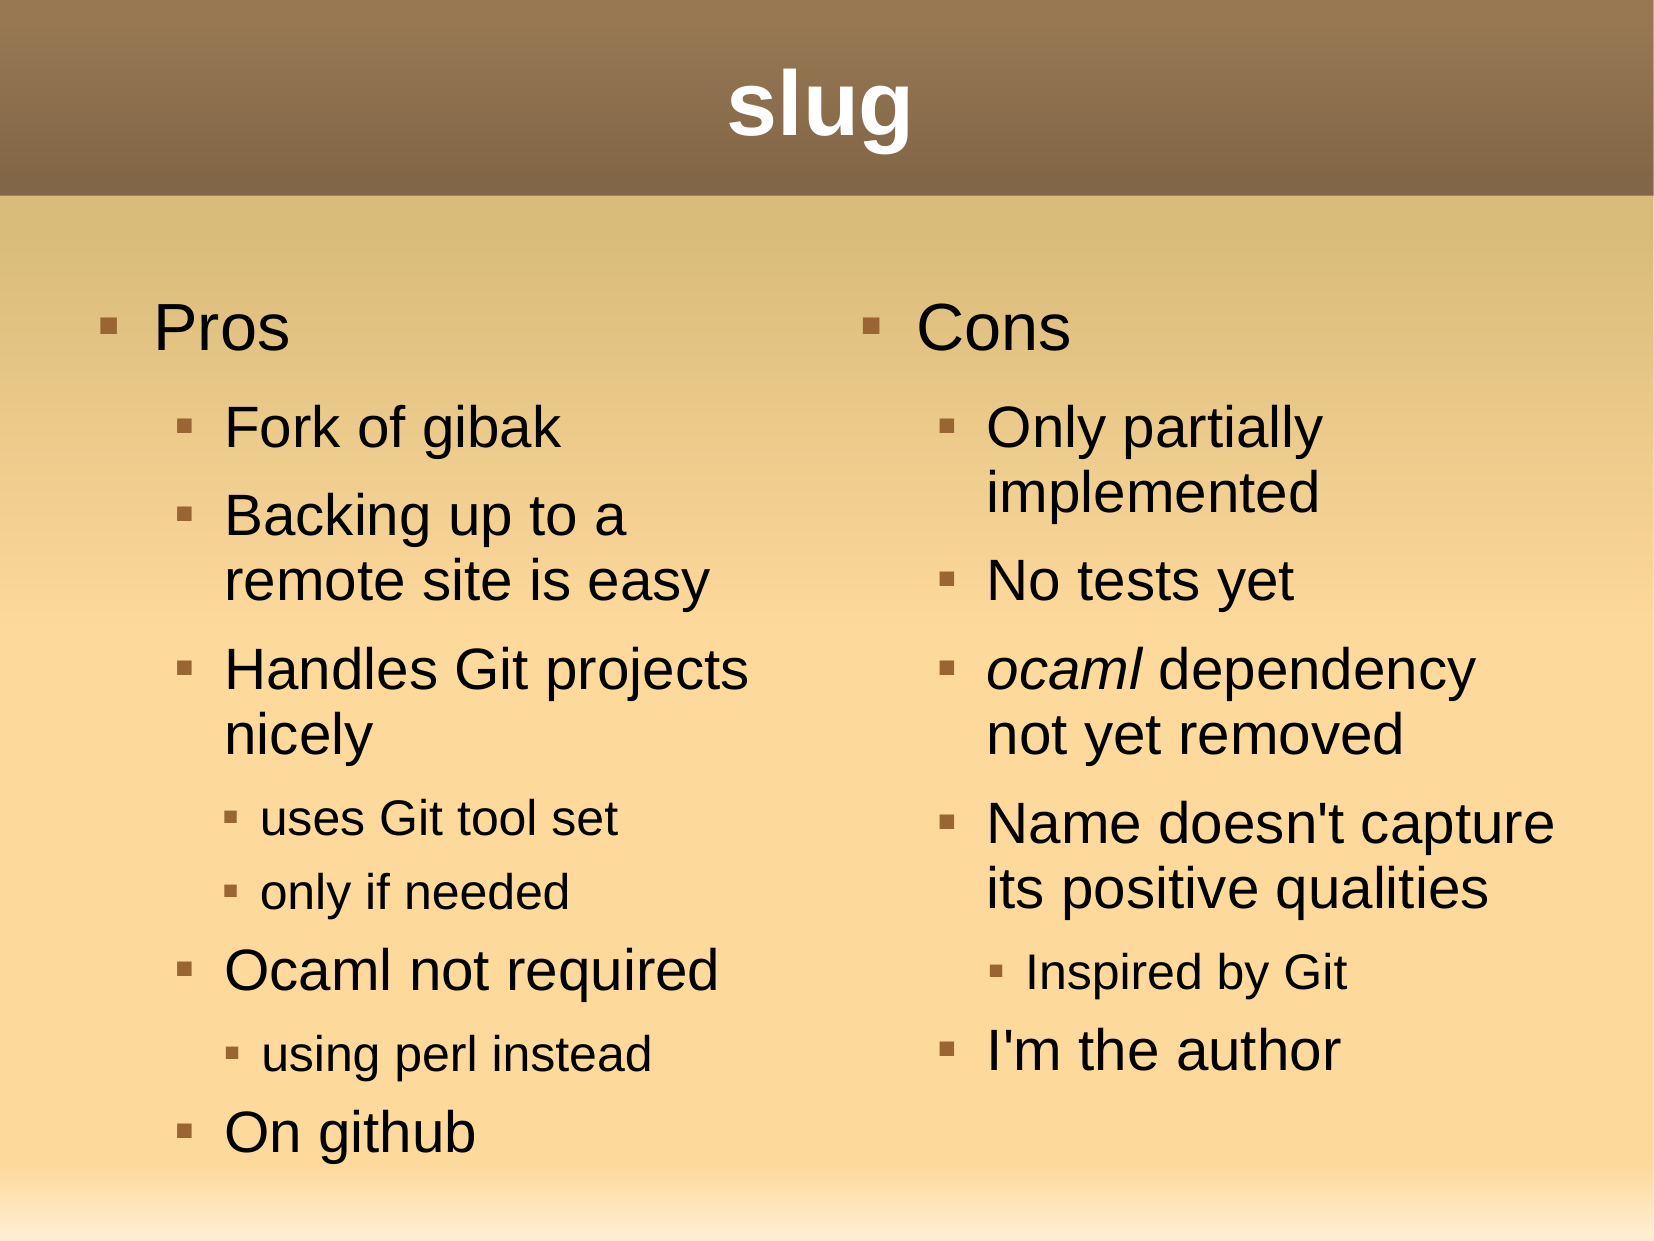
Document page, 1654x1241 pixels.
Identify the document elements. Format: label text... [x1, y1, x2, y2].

picture [0, 0, 1654, 1241]
list Pros Fork of gibak Backing up to a remote site is easy Handles Git projects nicely uses Git tool set only if needed Ocaml not required using perl instead On github [82, 290, 809, 1165]
list Cons Only partially implemented No tests yet ocaml dependency not yet removed Name doesn't capture its positive qualities Inspired by Git I'm the author [845, 290, 1572, 1094]
title slug [76, 7, 1565, 200]
